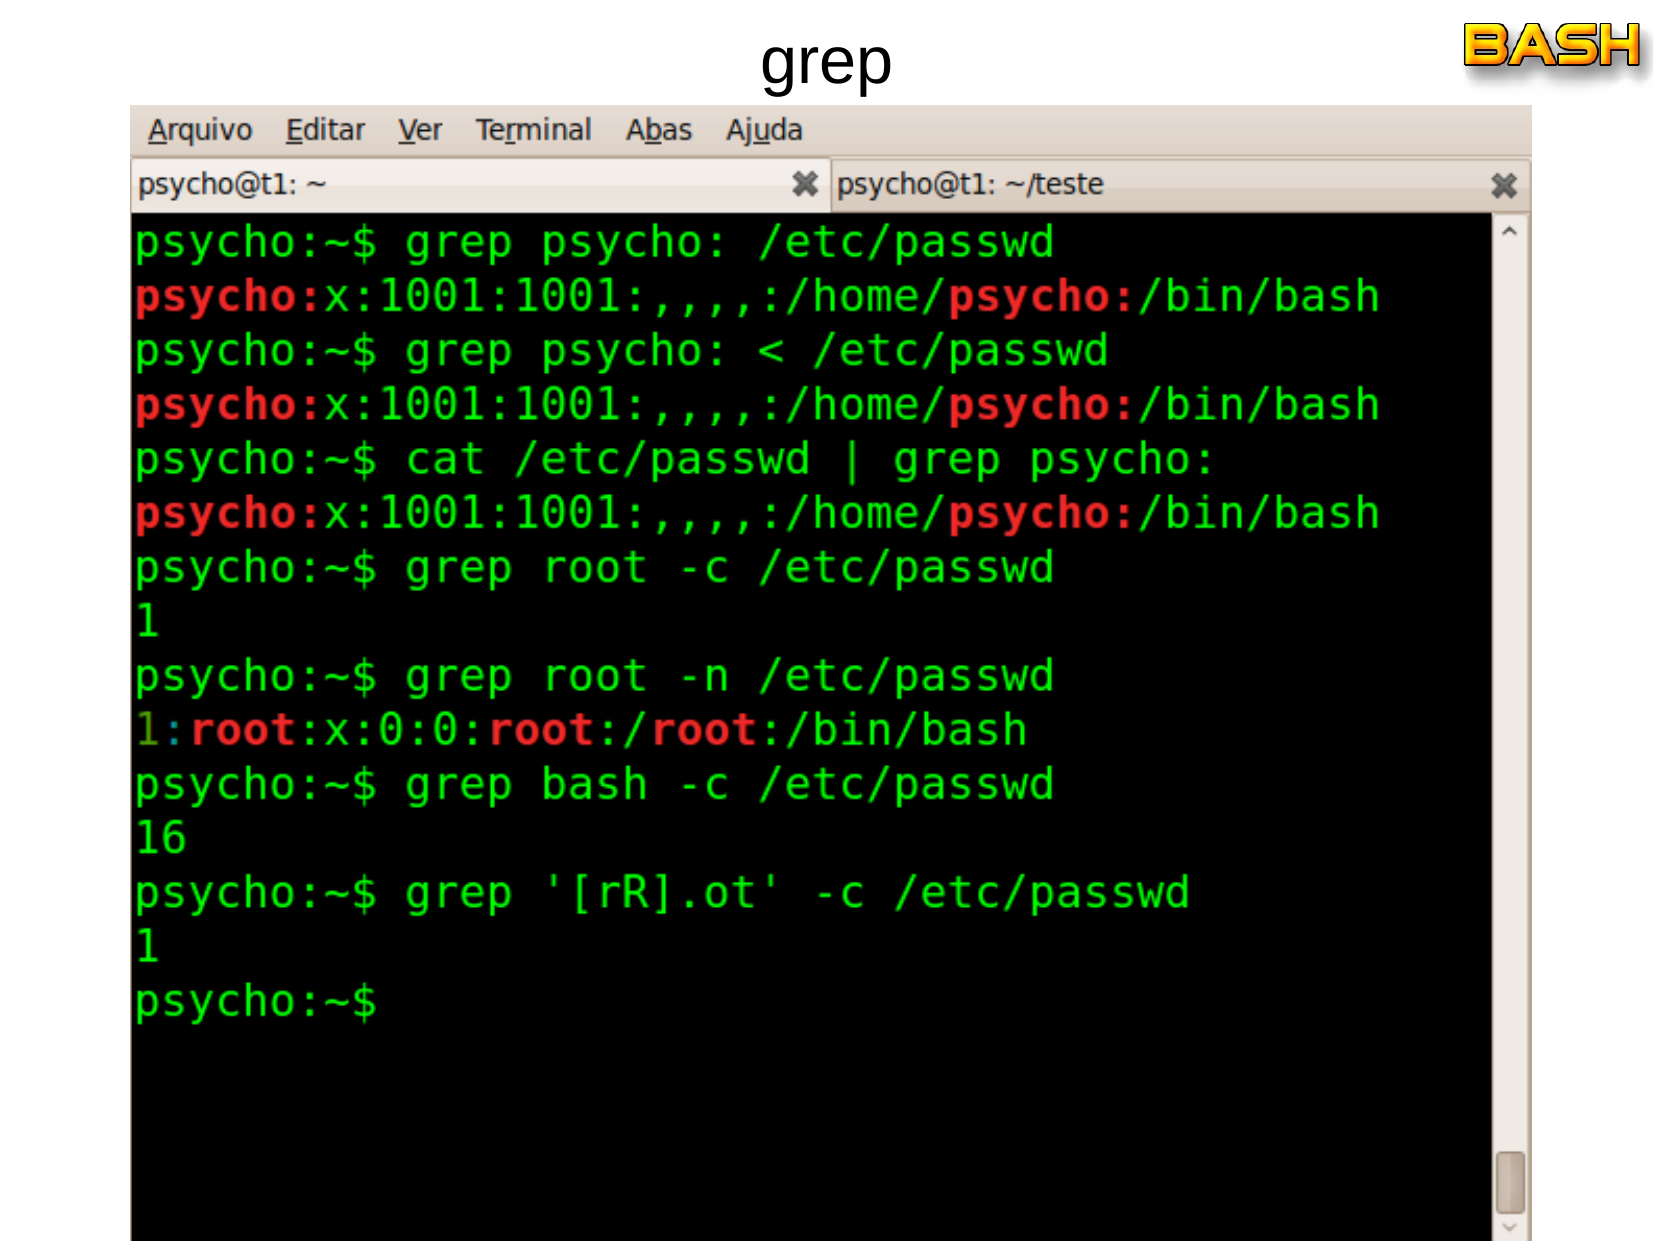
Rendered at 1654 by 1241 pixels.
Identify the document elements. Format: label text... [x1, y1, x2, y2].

title grep [82, 22, 1571, 98]
picture [1450, 0, 1654, 96]
picture [130, 105, 1532, 1241]
